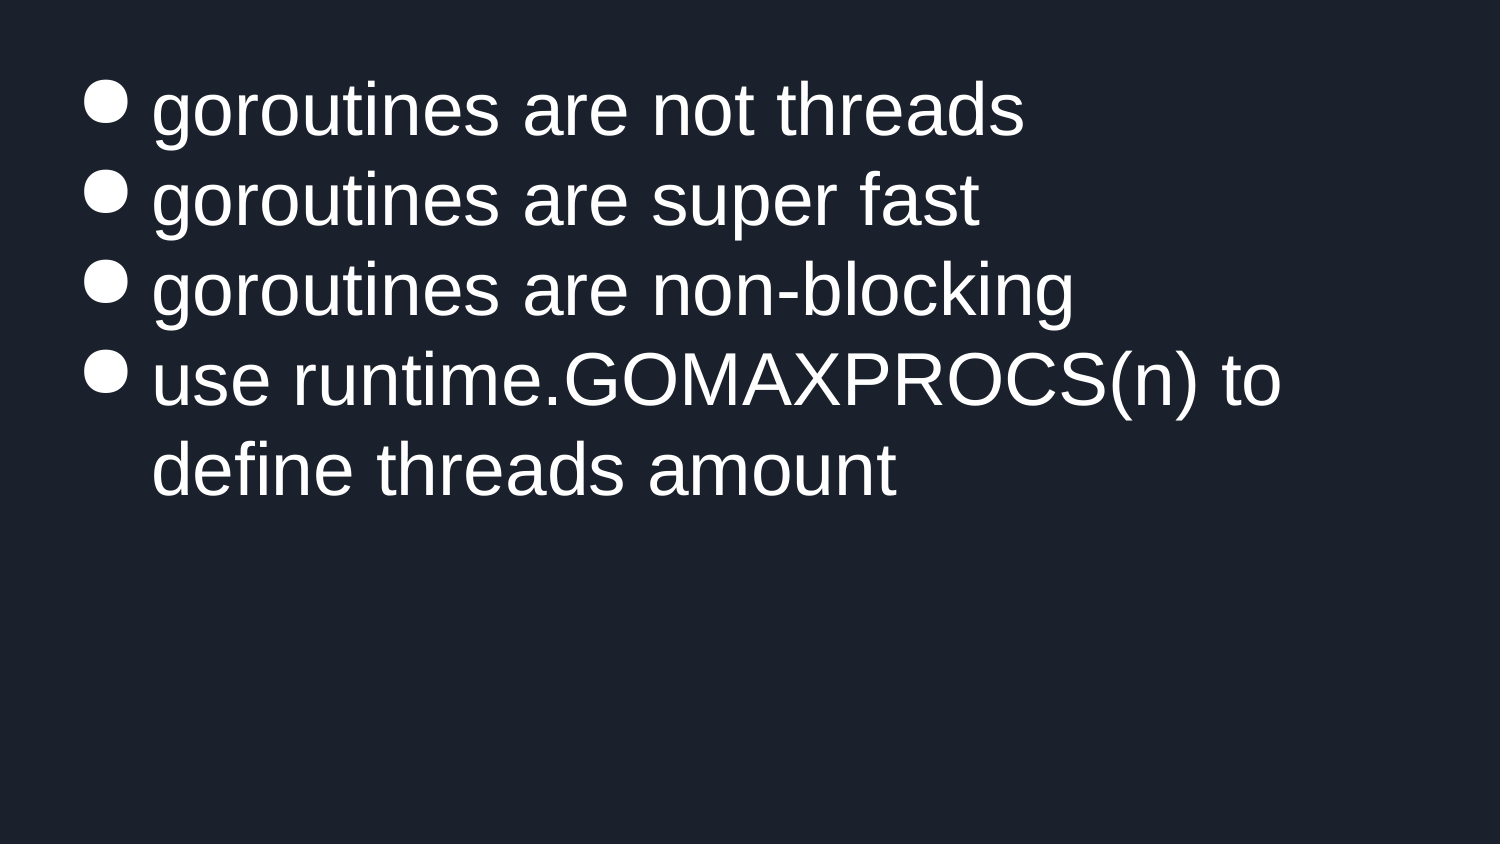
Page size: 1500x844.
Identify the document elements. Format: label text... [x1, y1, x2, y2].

text_box goroutines are not threads goroutines are super fast goroutines are non-blocking use runtime.GOMAXPROCS(n) to define threads amount [61, 45, 1434, 760]
